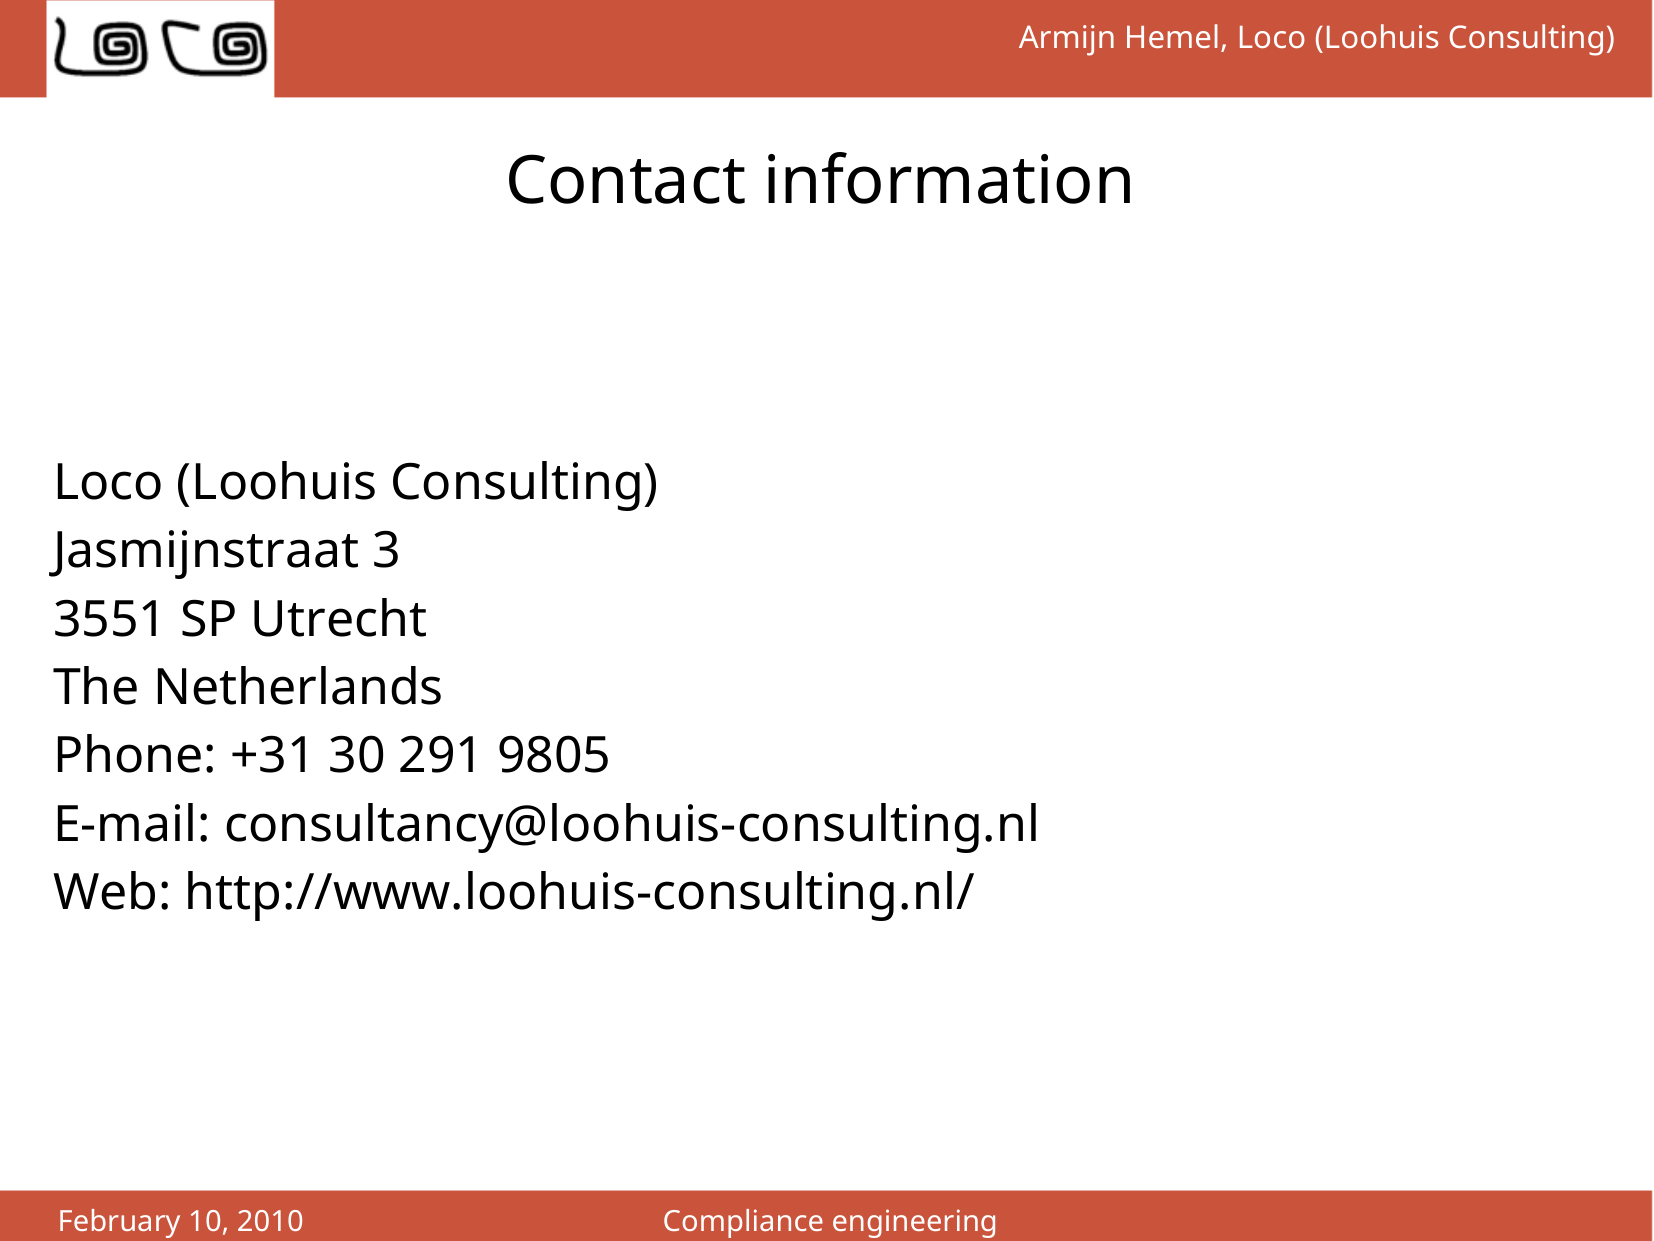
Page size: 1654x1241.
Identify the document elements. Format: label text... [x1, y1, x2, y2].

title Contact information [47, 125, 1595, 229]
picture [0, 0, 1654, 1241]
subtitle Loco (Loohuis Consulting) Jasmijnstraat 3 3551 SP Utrecht The Netherlands Phone: +31 30 291 9805 E-mail: consultancy@loohuis-consulting.nl Web: http://www.loohuis-consulting.nl/ [53, 265, 1595, 1173]
